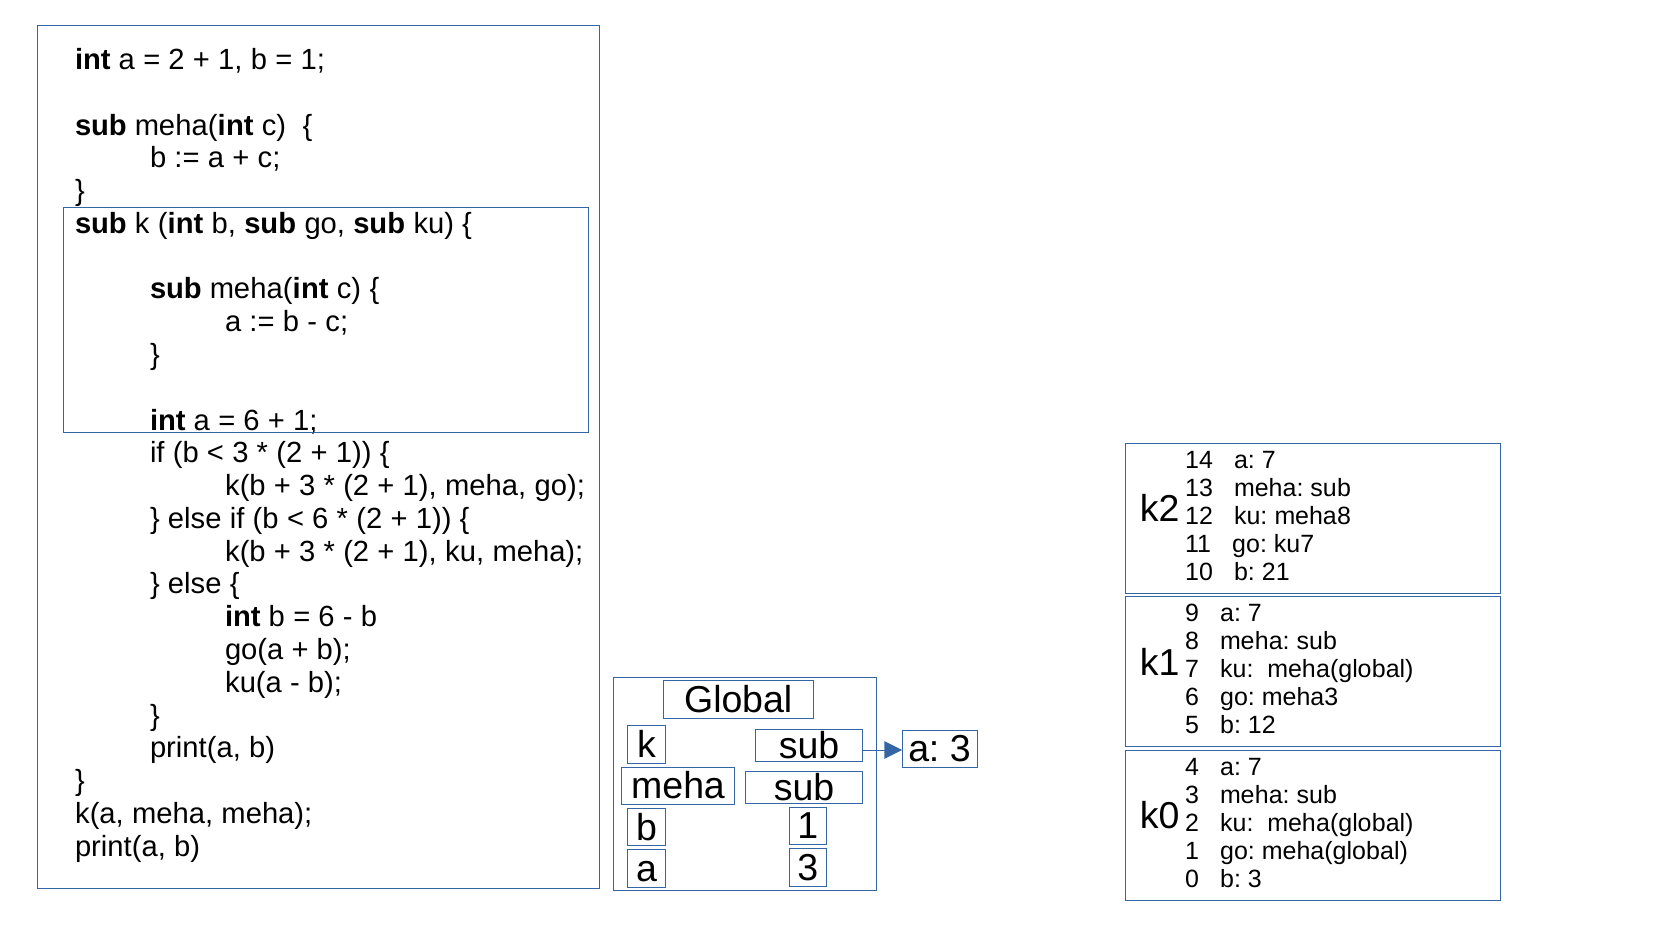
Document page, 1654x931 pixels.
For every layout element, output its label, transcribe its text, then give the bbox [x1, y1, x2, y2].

text_box sub [745, 771, 863, 804]
text_box a: 3 [902, 730, 978, 768]
text_box k1 [1125, 634, 1170, 691]
text_box meha [621, 767, 735, 805]
text_box k2 [1125, 480, 1170, 538]
text_box 3 [789, 848, 827, 887]
text_box Global [663, 680, 814, 719]
subtitle int a = 2 + 1, b = 1; sub meha(int c) { b := a + c; } sub k (int b, sub go, sub ku) { sub meha(int c) { a := b - c; } int a = 6 + 1; if (b < 3 * (2 + 1)) { k(b + 3 * (2 + 1), meha, go); } else if (b < 6 * (2 + 1)) { k(b + 3 * (2 + 1), ku, meha); } else { int b = 6 - b go(a + b); ku(a - b); } print(a, b) } k(a, meha, meha); print(a, b) [75, 43, 638, 863]
text_box a [627, 849, 666, 888]
text_box b [627, 808, 666, 846]
text_box 1 [789, 807, 827, 845]
text_box 9 a: 7 8 meha: sub 7 ku: meha(global) 6 go: meha3 5 b: 12 [1170, 594, 1429, 747]
text_box k0 [1125, 787, 1170, 845]
text_box sub [755, 729, 863, 762]
text_box 14 a: 7 13 meha: sub 12 ku: meha8 11 go: ku7 10 b: 21 [1170, 438, 1367, 594]
text_box k [627, 725, 666, 764]
text_box 4 a: 7 3 meha: sub 2 ku: meha(global) 1 go: meha(global) 0 b: 3 [1170, 747, 1429, 901]
subtitle int a = 2 + 1, b = 1; sub meha(int c) { b := a + c; } sub k (int b, sub go, sub ku) { sub meha(int c) { a := b - c; } int a = 6 + 1; if (b < 3 * (2 + 1)) { k(b + 3 * (2 + 1), meha, go); } else if (b < 6 * (2 + 1)) { k(b + 3 * (2 + 1), ku, meha); } else { int b = 6 - b go(a + b); ku(a - b); } print(a, b) } k(a, meha, meha); print(a, b) [75, 208, 588, 432]
